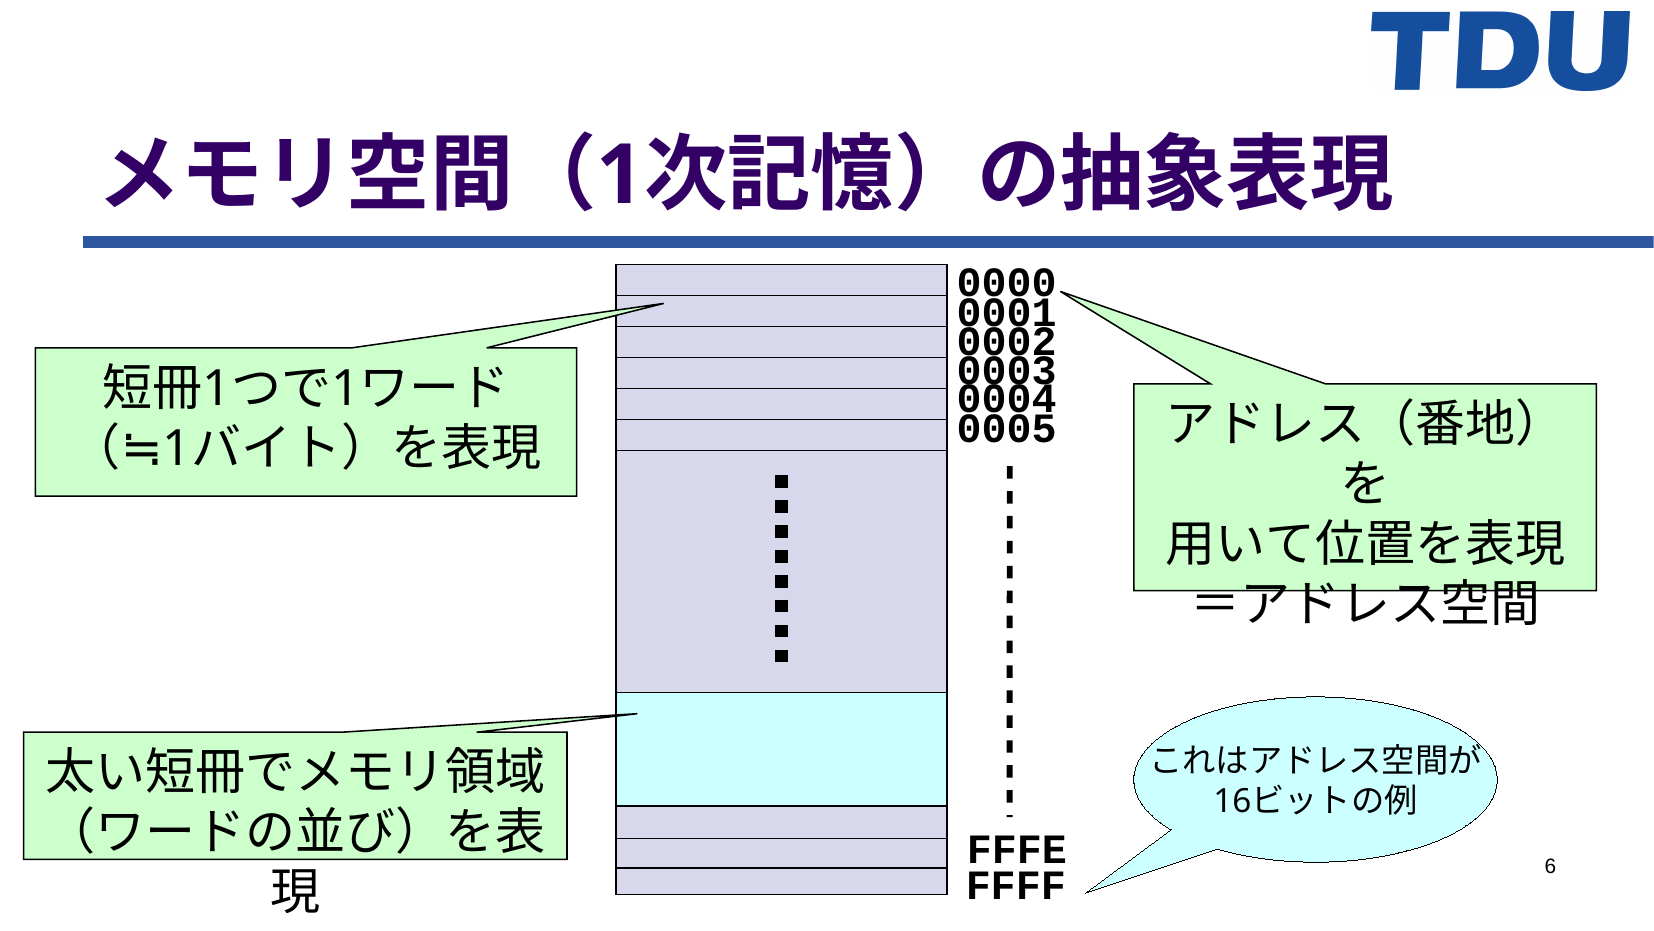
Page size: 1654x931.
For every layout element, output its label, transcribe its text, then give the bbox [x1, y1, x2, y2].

text_box 0001 [941, 276, 1072, 305]
text_box [616, 296, 941, 326]
text_box 0000 [941, 247, 1072, 276]
text_box 0005 [941, 392, 1072, 459]
text_box FFFF [951, 849, 1081, 916]
text_box FFFE [952, 814, 1082, 881]
text_box これはアドレス空間が 16ビットの例 [1085, 696, 1498, 894]
text_box [616, 389, 941, 419]
text_box [616, 451, 947, 838]
text_box [616, 420, 941, 450]
text_box [616, 869, 947, 895]
picture [1371, 11, 1630, 91]
title メモリ空間（1次記憶）の抽象表現 [82, 51, 1571, 228]
text_box [616, 358, 941, 388]
text_box [616, 839, 947, 867]
text_box 0003 [941, 335, 1072, 363]
text_box アドレス（番地）を 用いて位置を表現 ＝アドレス空間 [1072, 295, 1597, 591]
text_box [616, 327, 941, 357]
text_box 太い短冊でメモリ領域 （ワードの並び）を表現 [23, 713, 638, 860]
text_box 0004 [941, 363, 1072, 392]
text_box 0002 [941, 305, 1072, 335]
text_box [616, 264, 941, 295]
text_box 短冊1つで1ワード （≒1バイト）を表現 [35, 303, 664, 497]
